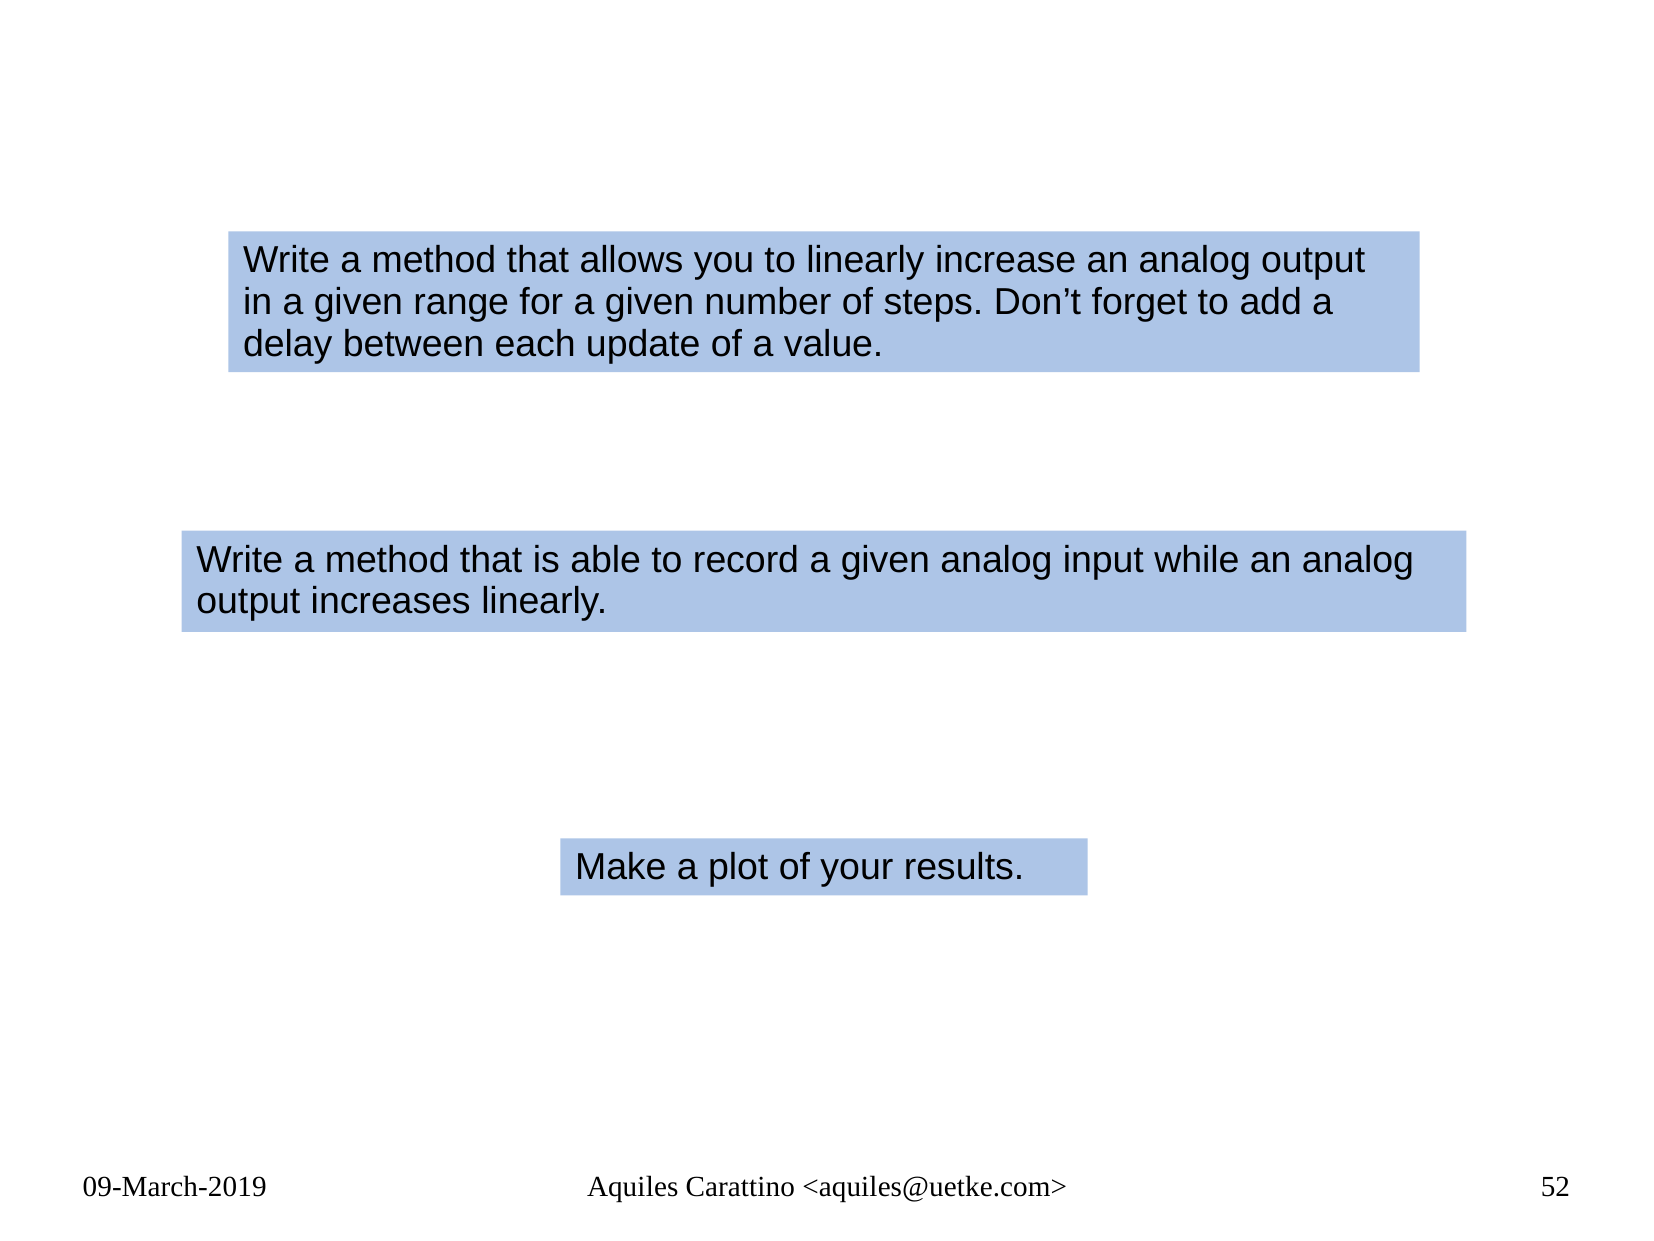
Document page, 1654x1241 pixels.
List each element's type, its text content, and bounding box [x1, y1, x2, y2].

text_box Make a plot of your results. [560, 838, 1088, 896]
text_box Write a method that allows you to linearly increase an analog output in a given range for a given number of steps. Don’t forget to add a delay between each update of a value. [228, 231, 1420, 373]
text_box Write a method that is able to record a given analog input while an analog output increases linearly. [181, 530, 1467, 632]
